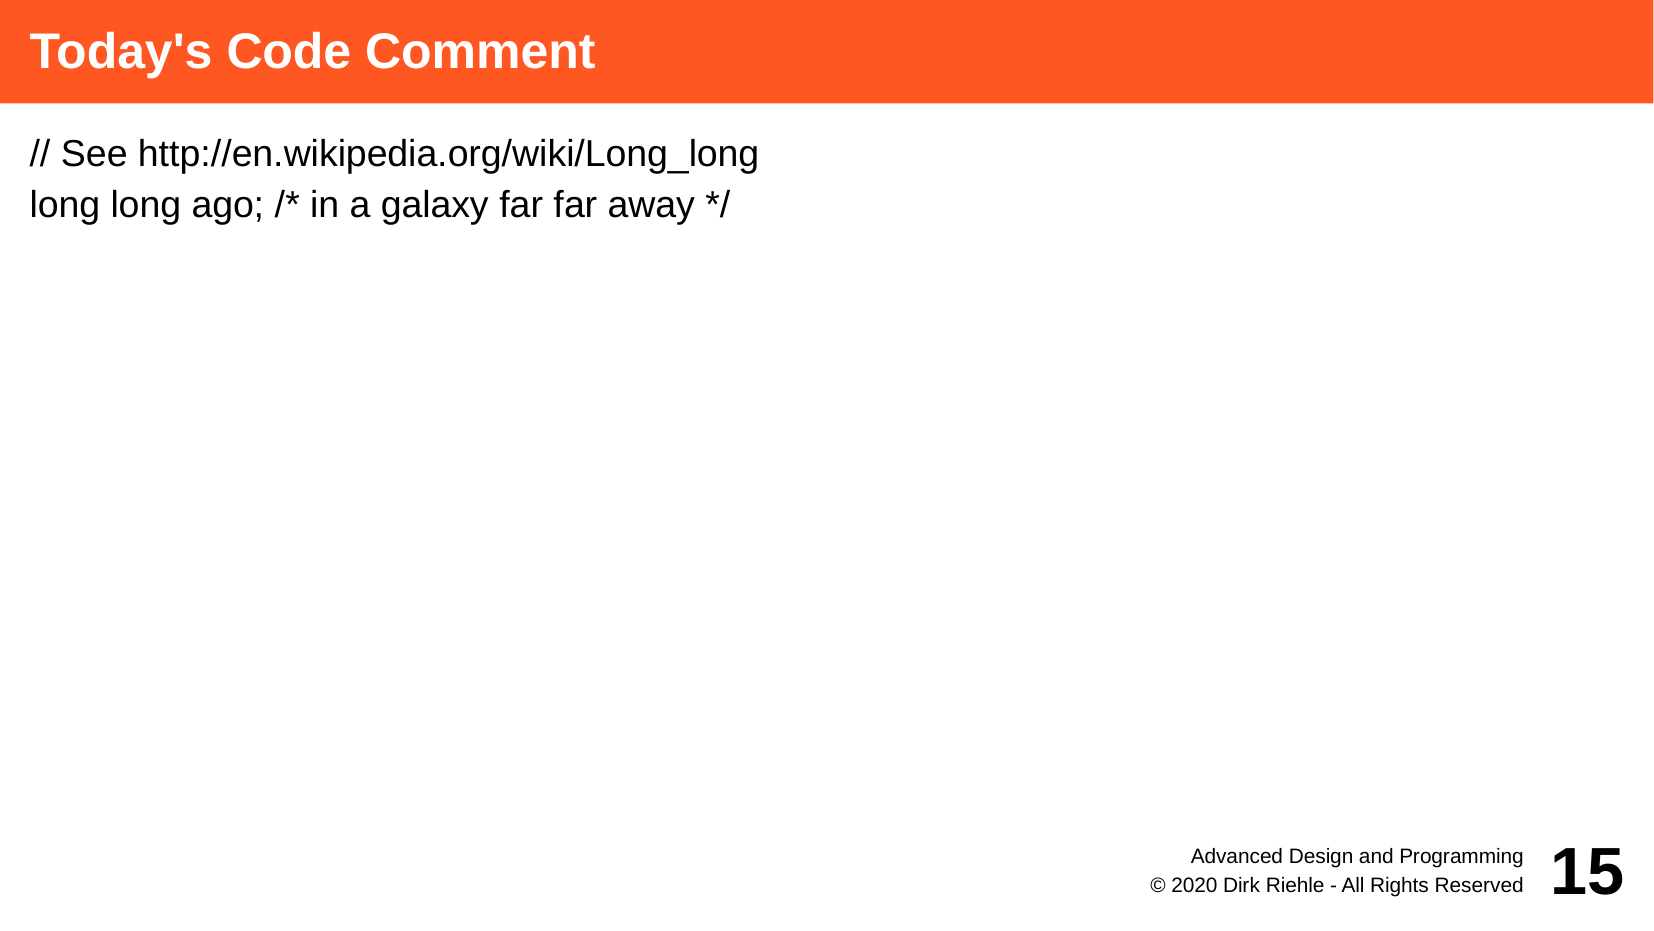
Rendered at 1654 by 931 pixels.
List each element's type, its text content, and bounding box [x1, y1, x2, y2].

list // See http://en.wikipedia.org/wiki/Long_long long long ago; /* in a galaxy far far away */ [29, 132, 1625, 813]
title Today's Code Comment [0, 0, 1654, 104]
